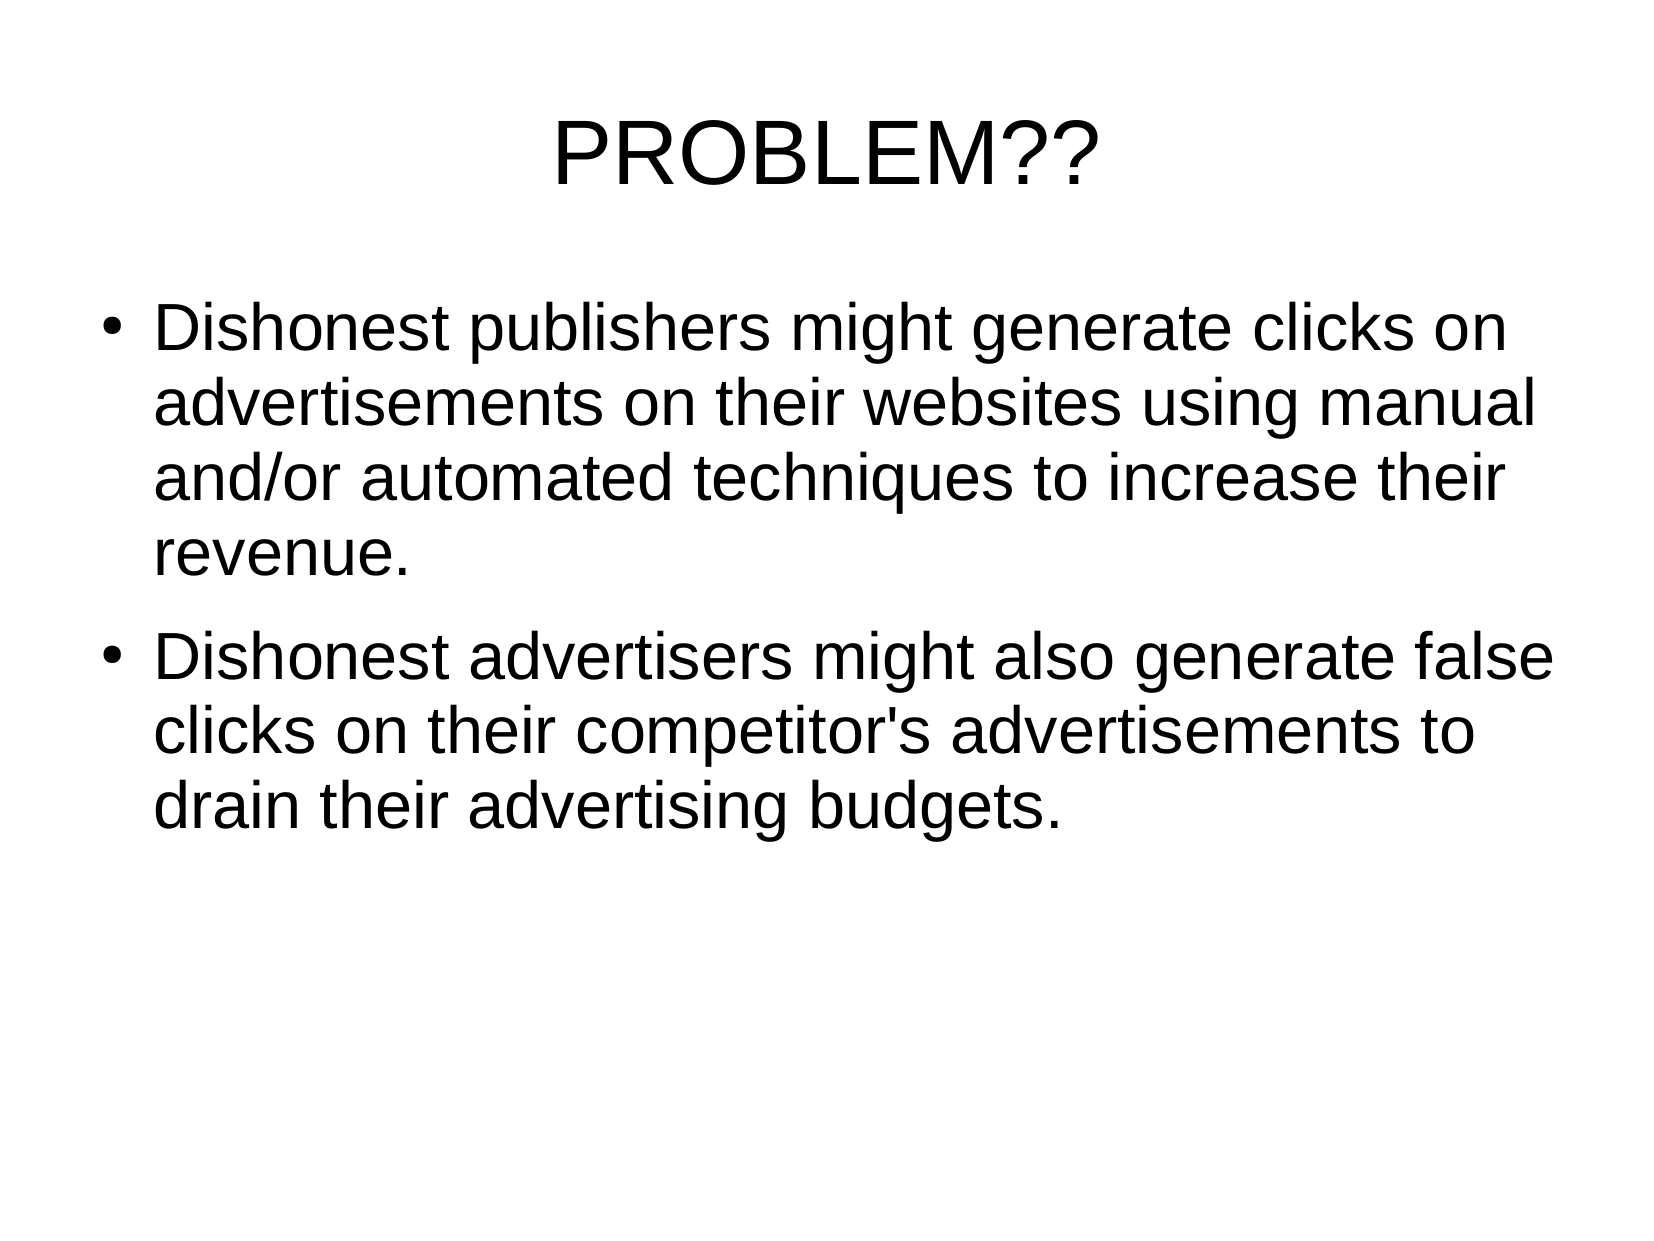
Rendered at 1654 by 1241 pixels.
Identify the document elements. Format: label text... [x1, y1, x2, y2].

list Dishonest publishers might generate clicks on advertisements on their websites using manual and/or automated techniques to increase their revenue. Dishonest advertisers might also generate false clicks on their competitor's advertisements to drain their advertising budgets. [82, 290, 1571, 1010]
title PROBLEM?? [82, 49, 1571, 257]
